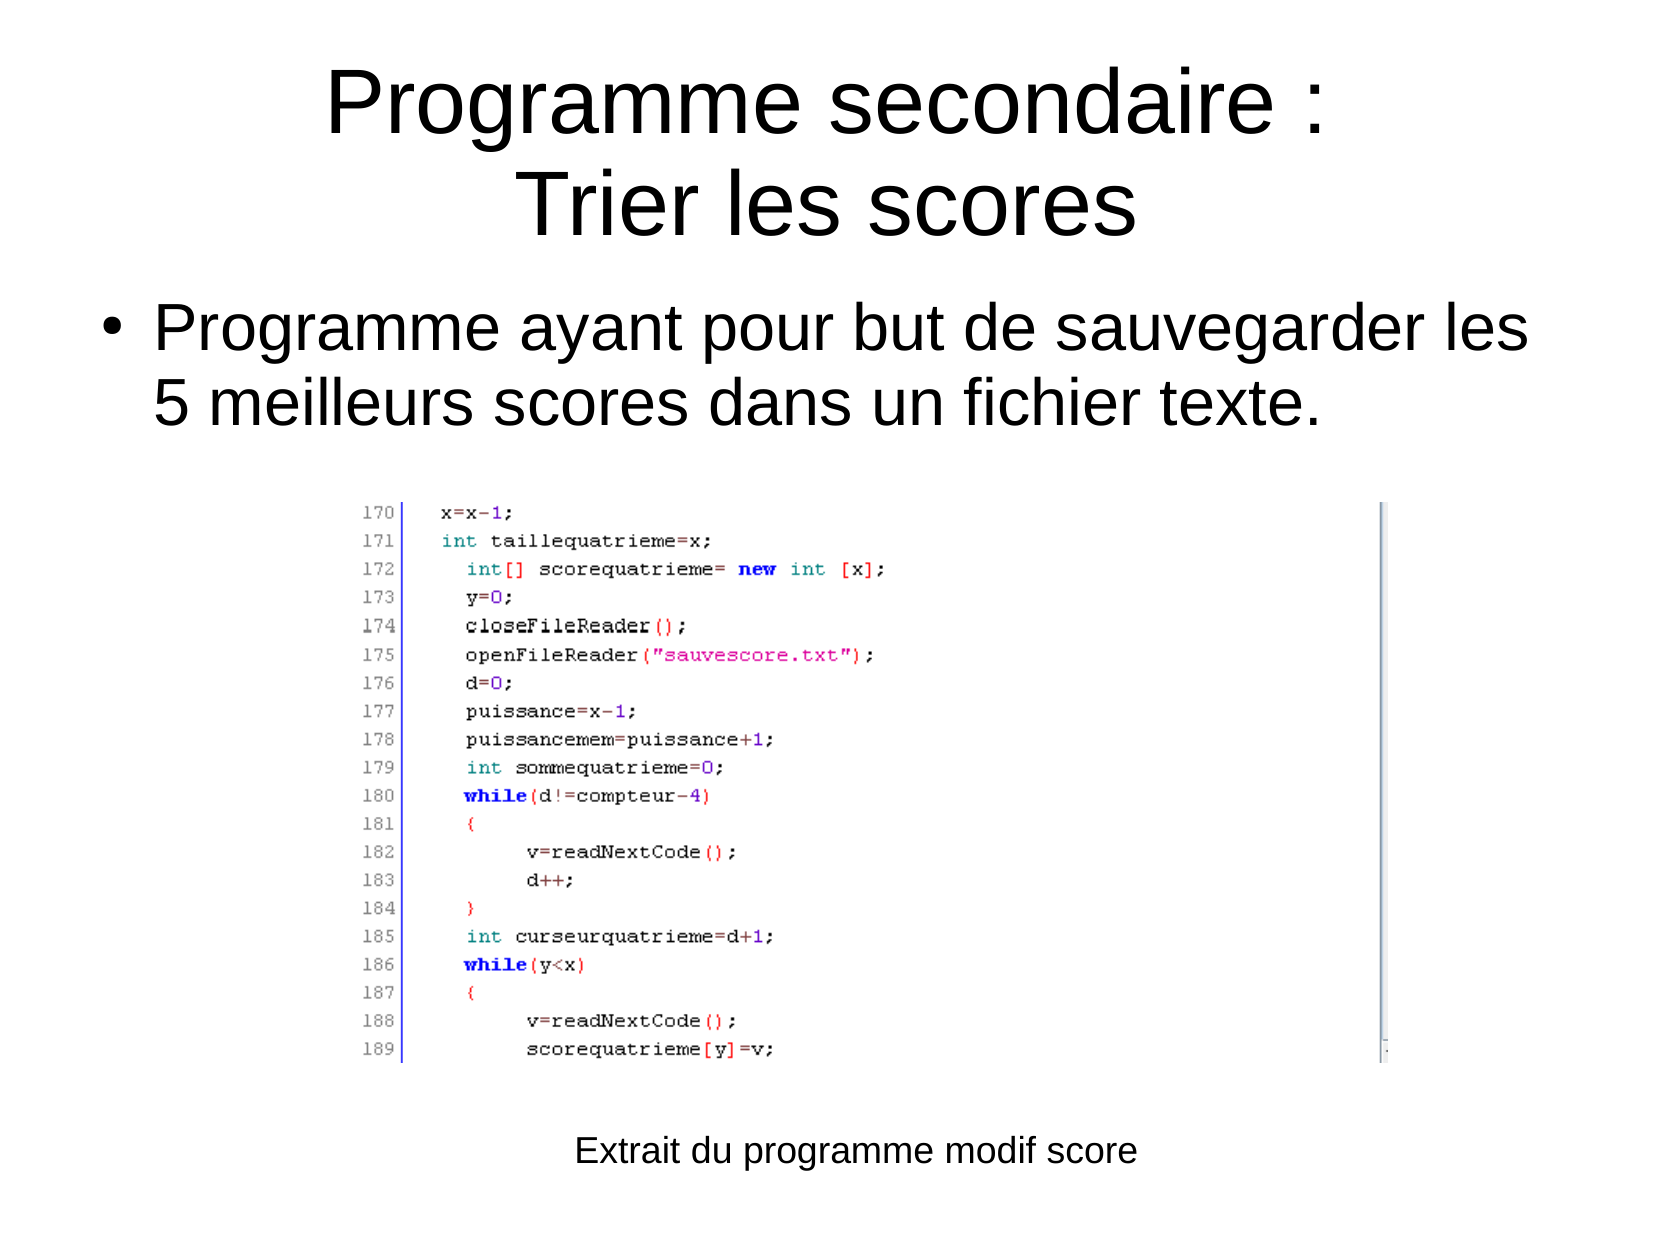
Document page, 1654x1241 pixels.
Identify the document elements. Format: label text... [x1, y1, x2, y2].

list Programme ayant pour but de sauvegarder les 5 meilleurs scores dans un fichier texte. [82, 290, 1571, 473]
text_box Extrait du programme modif score [324, 1122, 1388, 1179]
picture [356, 502, 1388, 1063]
title Programme secondaire : Trier les scores [82, 49, 1571, 257]
